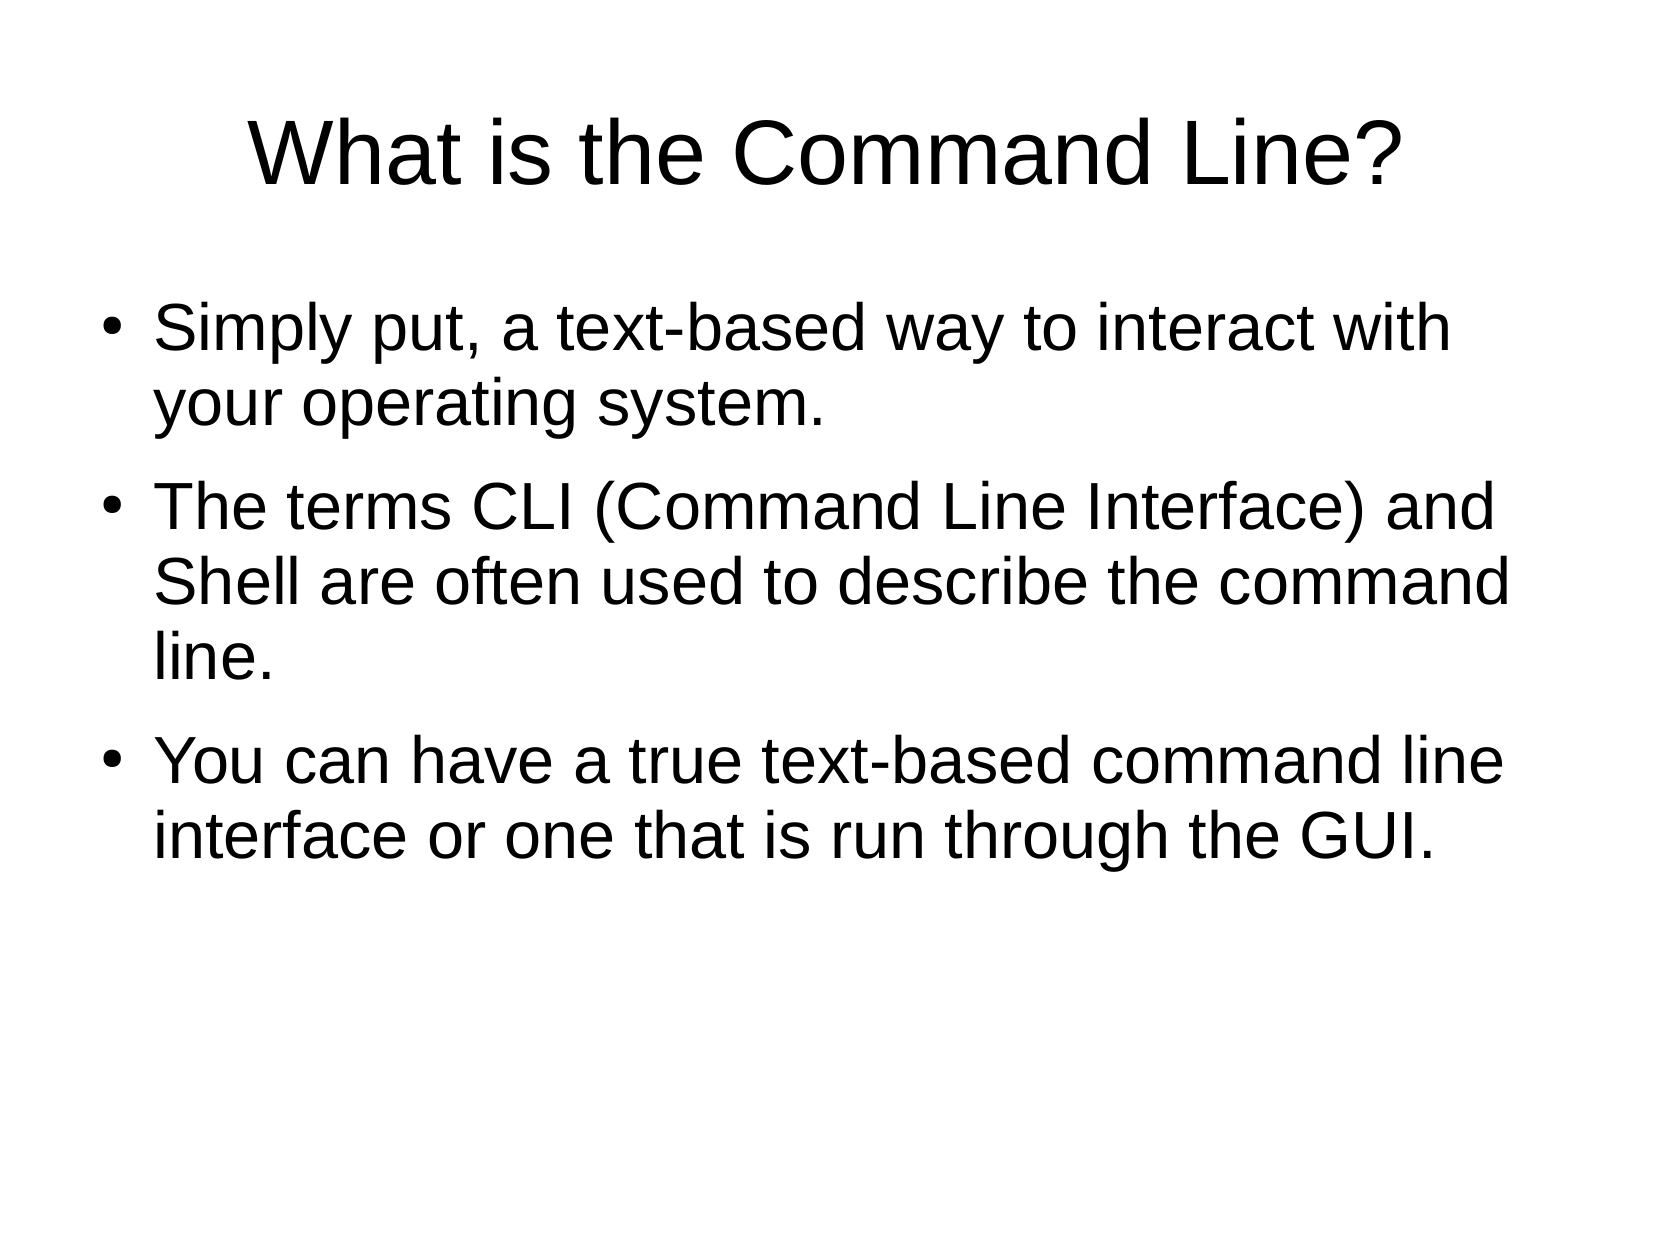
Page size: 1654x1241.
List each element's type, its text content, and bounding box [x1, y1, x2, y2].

list Simply put, a text-based way to interact with your operating system. The terms CLI (Command Line Interface) and Shell are often used to describe the command line. You can have a true text-based command line interface or one that is run through the GUI. [82, 290, 1571, 1010]
title What is the Command Line? [82, 49, 1571, 257]
